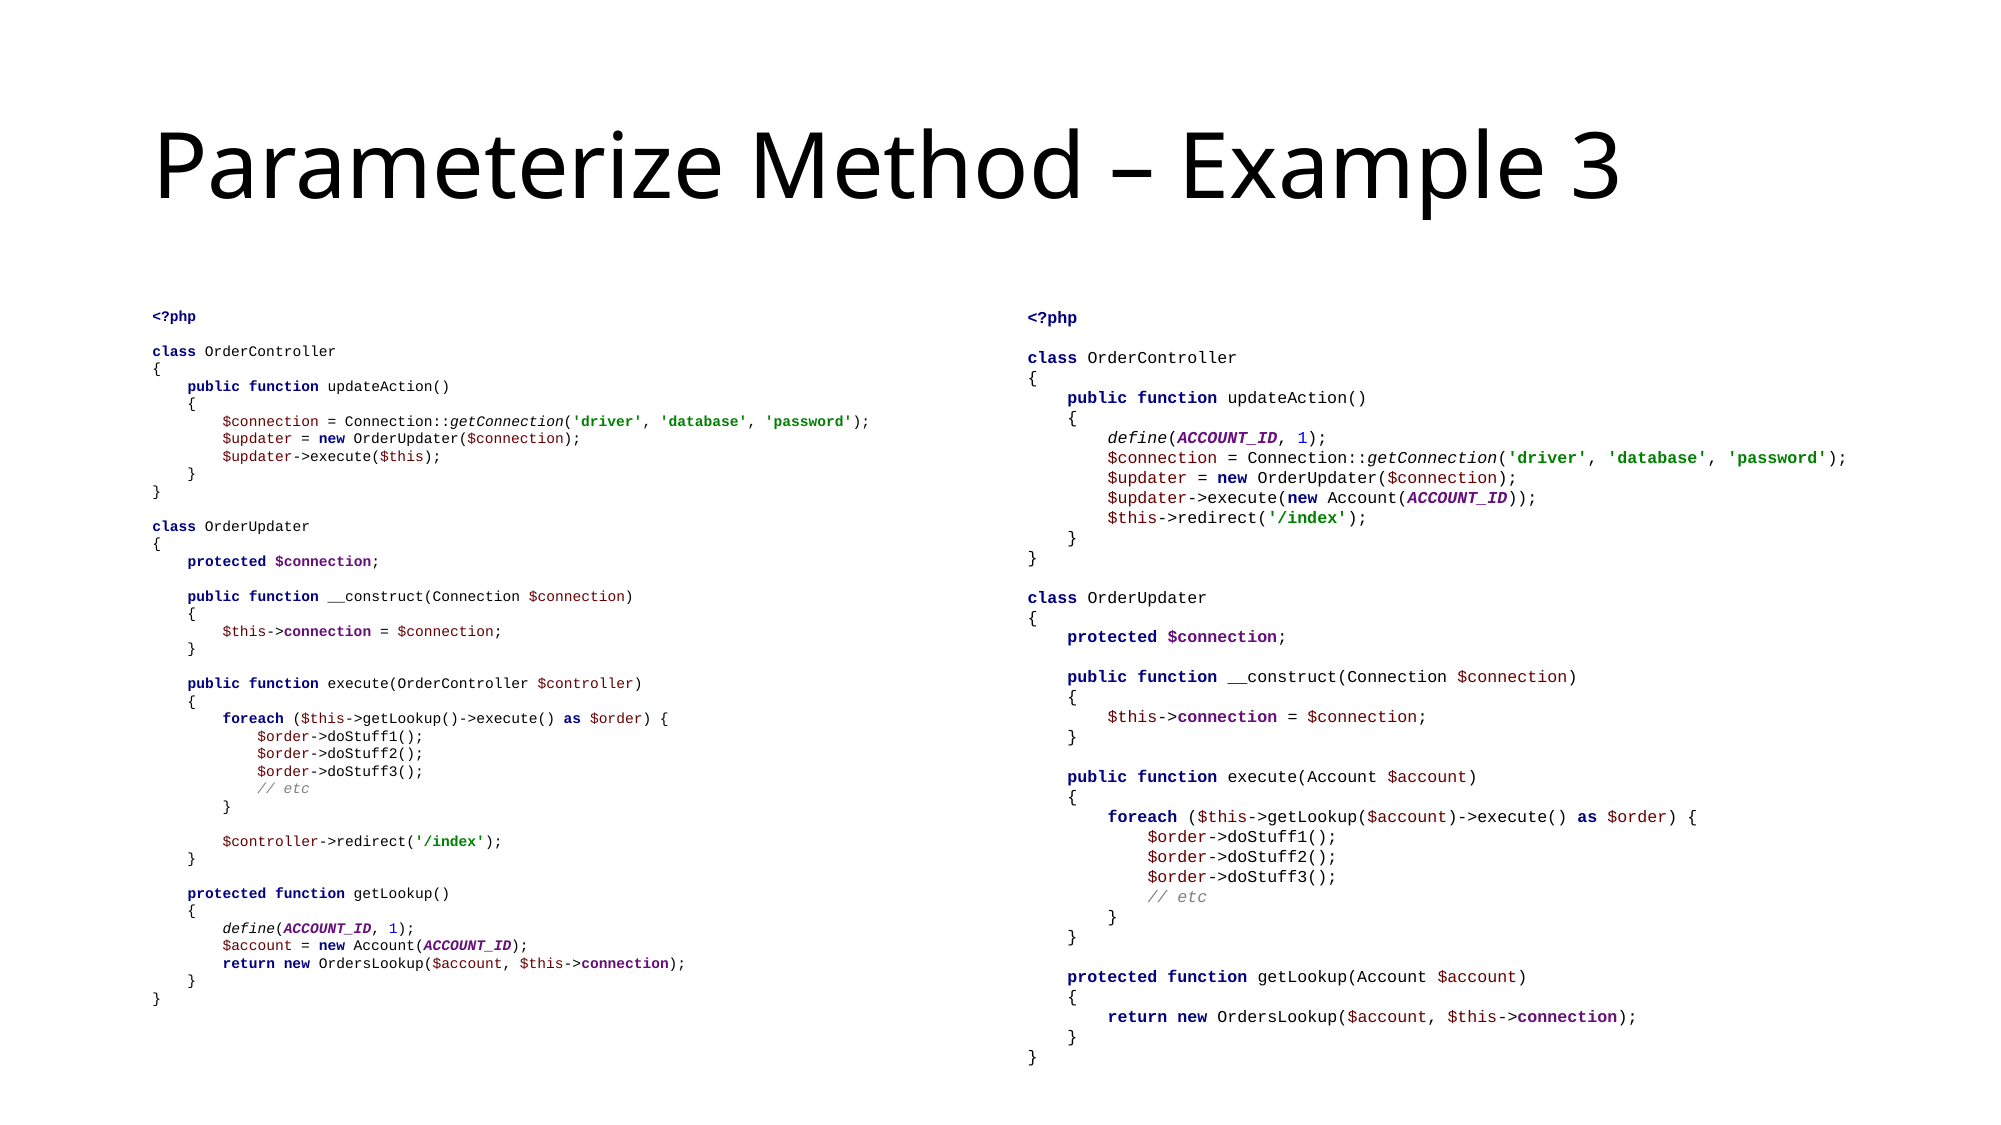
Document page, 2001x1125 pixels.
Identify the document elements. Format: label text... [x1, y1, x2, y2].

title Parameterize Method – Example 3 [137, 59, 1863, 278]
list <?php class OrderController { public function updateAction() { define(ACCOUNT_ID, 1); $connection = Connection::getConnection('driver', 'database', 'password'); $updater = new OrderUpdater($connection); $updater->execute(new Account(ACCOUNT_ID)); $this->redirect('/index'); } } class OrderUpdater { protected $connection; public function __construct(Connection $connection) { $this->connection = $connection; } public function execute(Account $account) { foreach ($this->getLookup($account)->execute() as $order) { $order->doStuff1(); $order->doStuff2(); $order->doStuff3(); // etc } } protected function getLookup(Account $account) { return new OrdersLookup($account, $this->connection); } } [1012, 299, 1863, 1103]
list <?php class OrderController { public function updateAction() { $connection = Connection::getConnection('driver', 'database', 'password'); $updater = new OrderUpdater($connection); $updater->execute($this); } } class OrderUpdater { protected $connection; public function __construct(Connection $connection) { $this->connection = $connection; } public function execute(OrderController $controller) { foreach ($this->getLookup()->execute() as $order) { $order->doStuff1(); $order->doStuff2(); $order->doStuff3(); // etc } $controller->redirect('/index'); } protected function getLookup() { define(ACCOUNT_ID, 1); $account = new Account(ACCOUNT_ID); return new OrdersLookup($account, $this->connection); } } [137, 299, 901, 1067]
